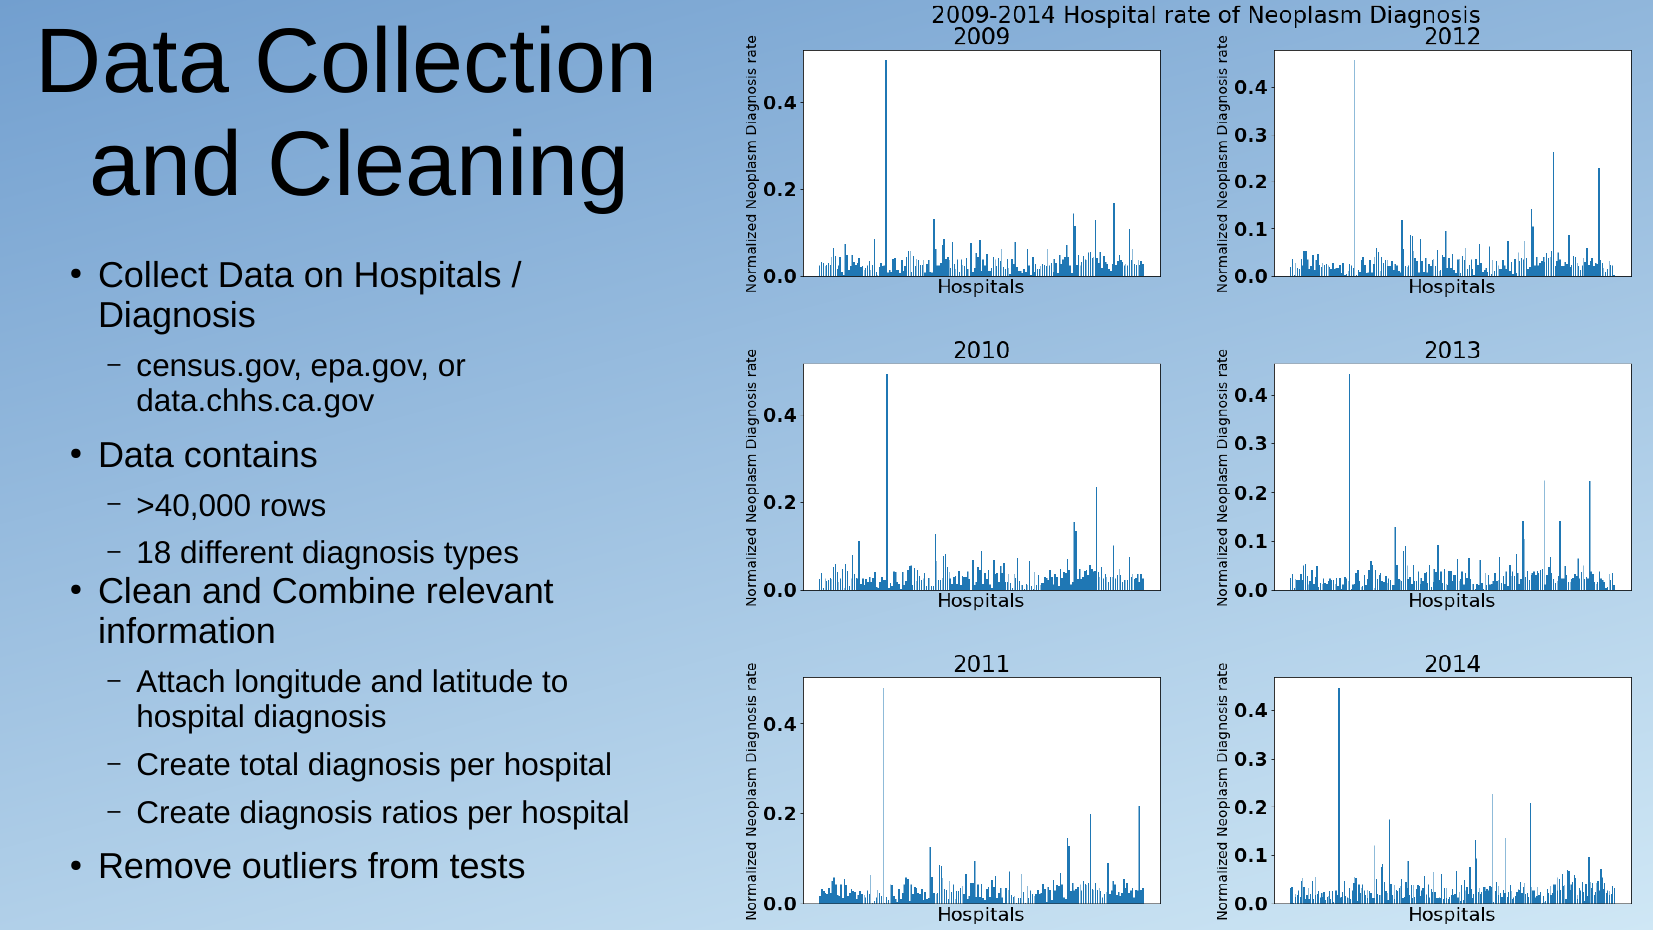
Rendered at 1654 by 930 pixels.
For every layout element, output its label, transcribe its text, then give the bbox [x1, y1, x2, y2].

picture [740, 0, 1636, 930]
title Data Collection and Cleaning [0, 0, 720, 266]
list Collect Data on Hospitals / Diagnosis census.gov, epa.gov, or data.chhs.ca.gov Data contains >40,000 rows 18 different diagnosis types Clean and Combine relevant information Attach longitude and latitude to hospital diagnosis Create total diagnosis per hospital Create diagnosis ratios per hospital Remove outliers from tests [59, 254, 675, 900]
